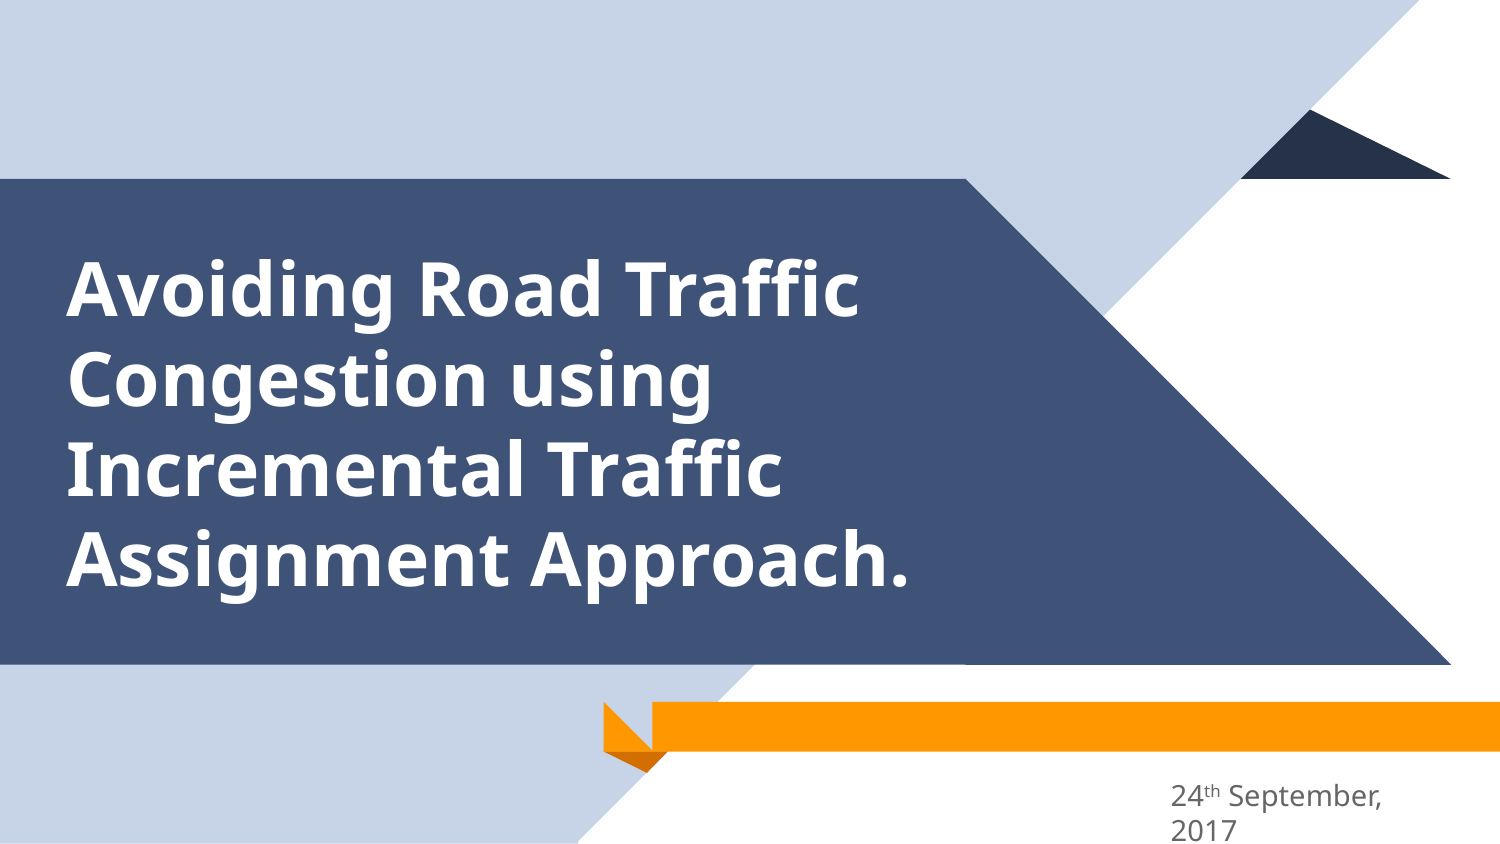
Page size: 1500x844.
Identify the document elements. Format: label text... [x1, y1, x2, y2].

title Avoiding Road Traffic Congestion using Incremental Traffic Assignment Approach. [51, 178, 931, 665]
text_box 24th September, 2017 [1155, 762, 1470, 827]
